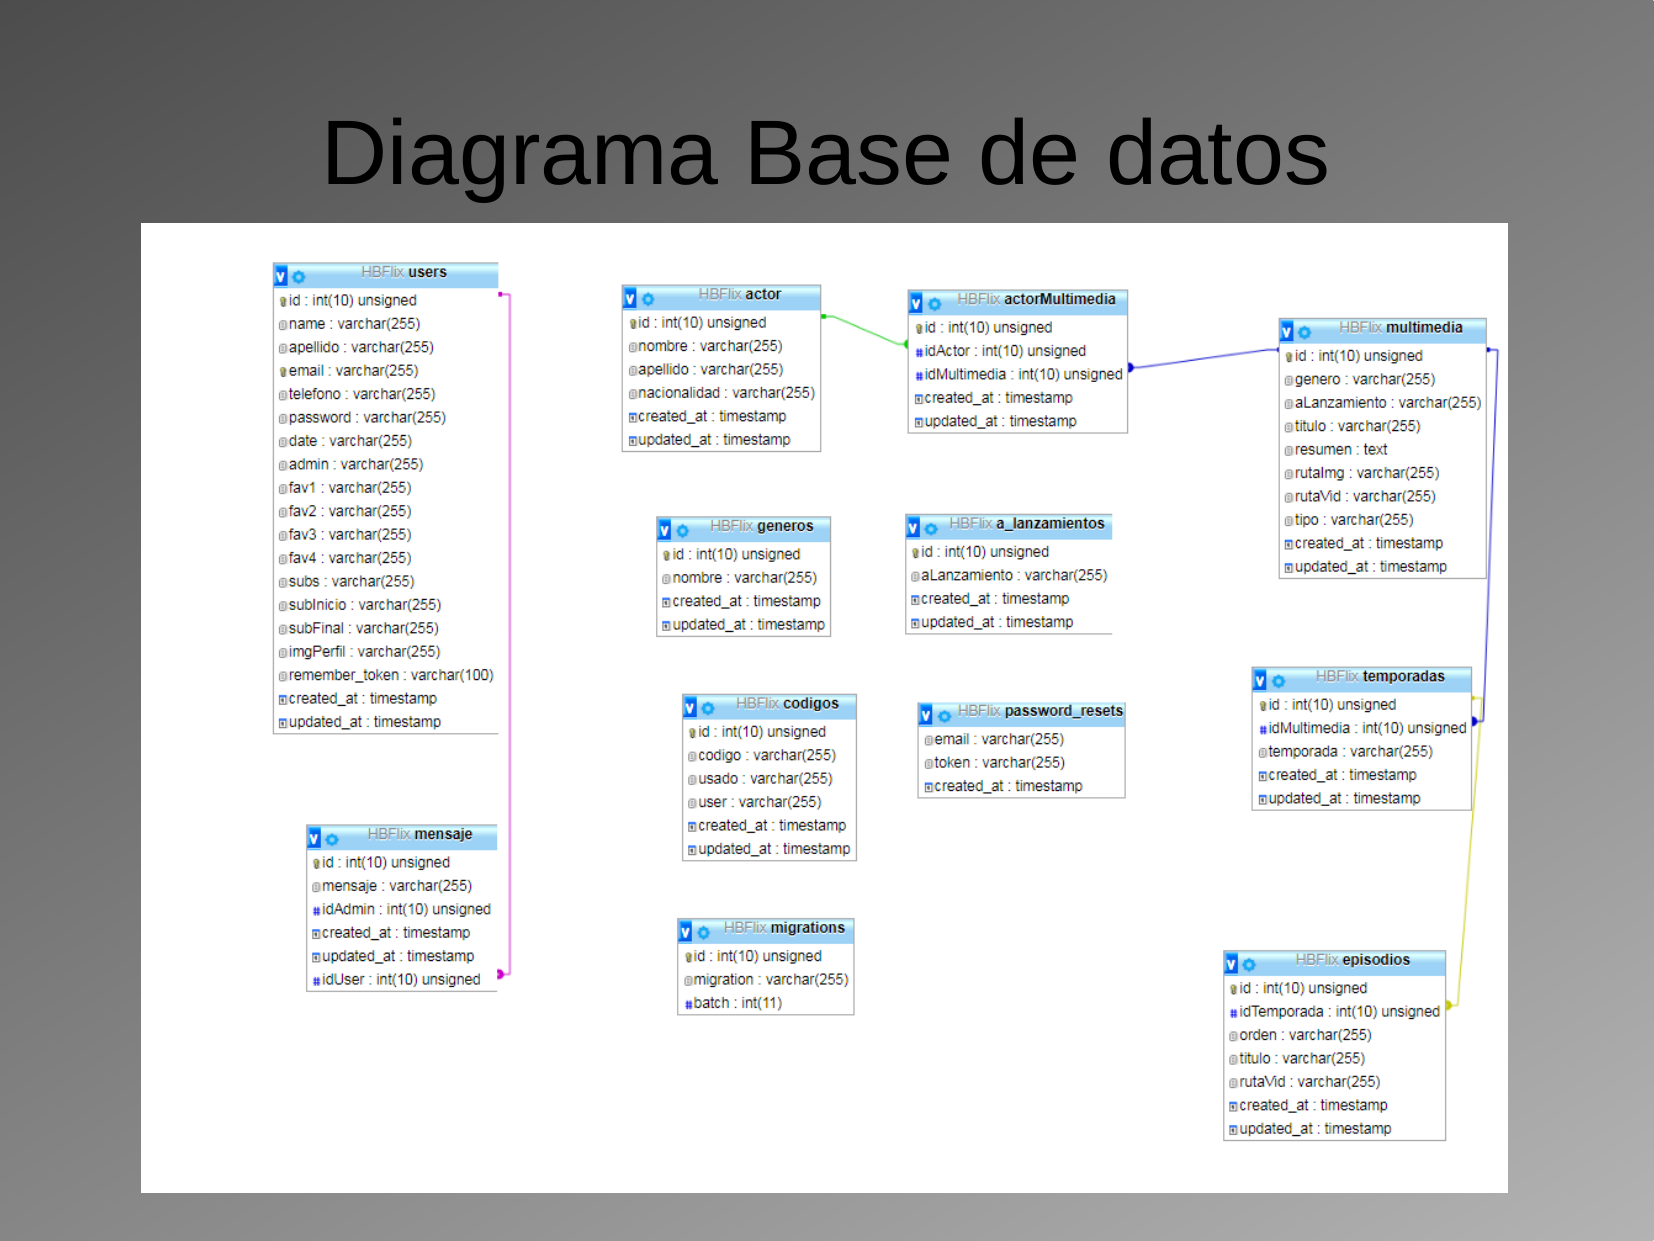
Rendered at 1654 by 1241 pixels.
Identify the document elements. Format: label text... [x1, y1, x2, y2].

title Diagrama Base de datos [82, 49, 1571, 257]
picture [141, 223, 1508, 1193]
